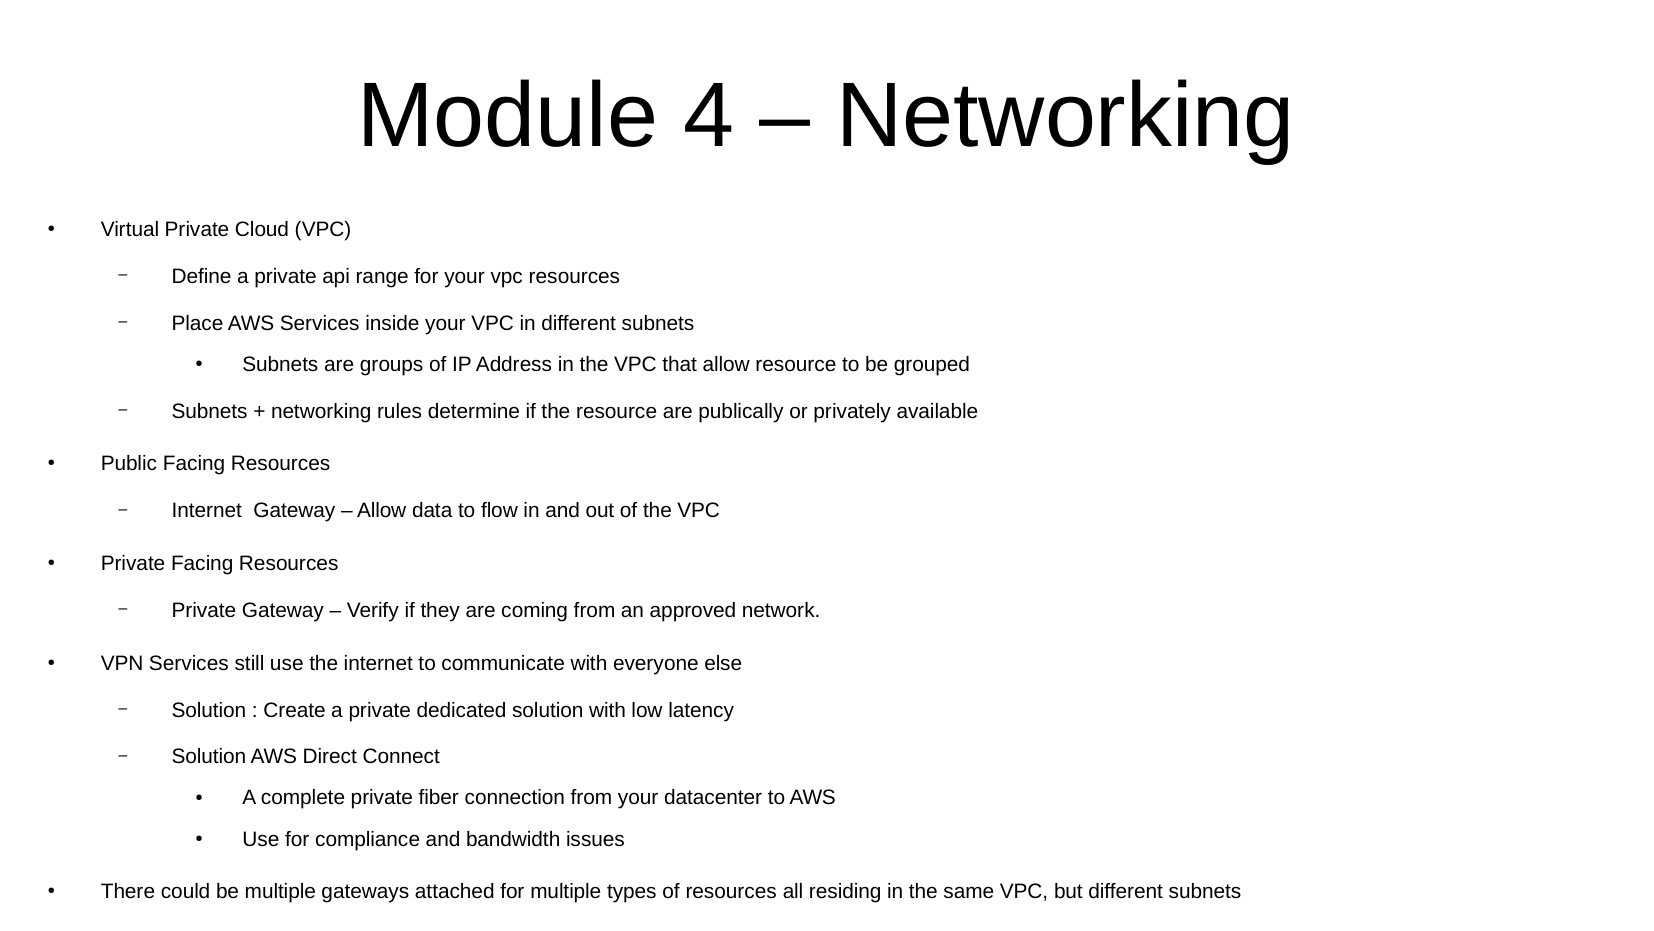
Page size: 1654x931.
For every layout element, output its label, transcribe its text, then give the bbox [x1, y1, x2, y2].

list Virtual Private Cloud (VPC) Define a private api range for your vpc resources Place AWS Services inside your VPC in different subnets Subnets are groups of IP Address in the VPC that allow resource to be grouped Subnets + networking rules determine if the resource are publically or privately available Public Facing Resources Internet Gateway – Allow data to flow in and out of the VPC Private Facing Resources Private Gateway – Verify if they are coming from an approved network. VPN Services still use the internet to communicate with everyone else Solution : Create a private dedicated solution with low latency Solution AWS Direct Connect A complete private fiber connection from your datacenter to AWS Use for compliance and bandwidth issues There could be multiple gateways attached for multiple types of resources all residing in the same VPC, but different subnets [30, 217, 1571, 916]
title Module 4 – Networking [82, 37, 1571, 193]
